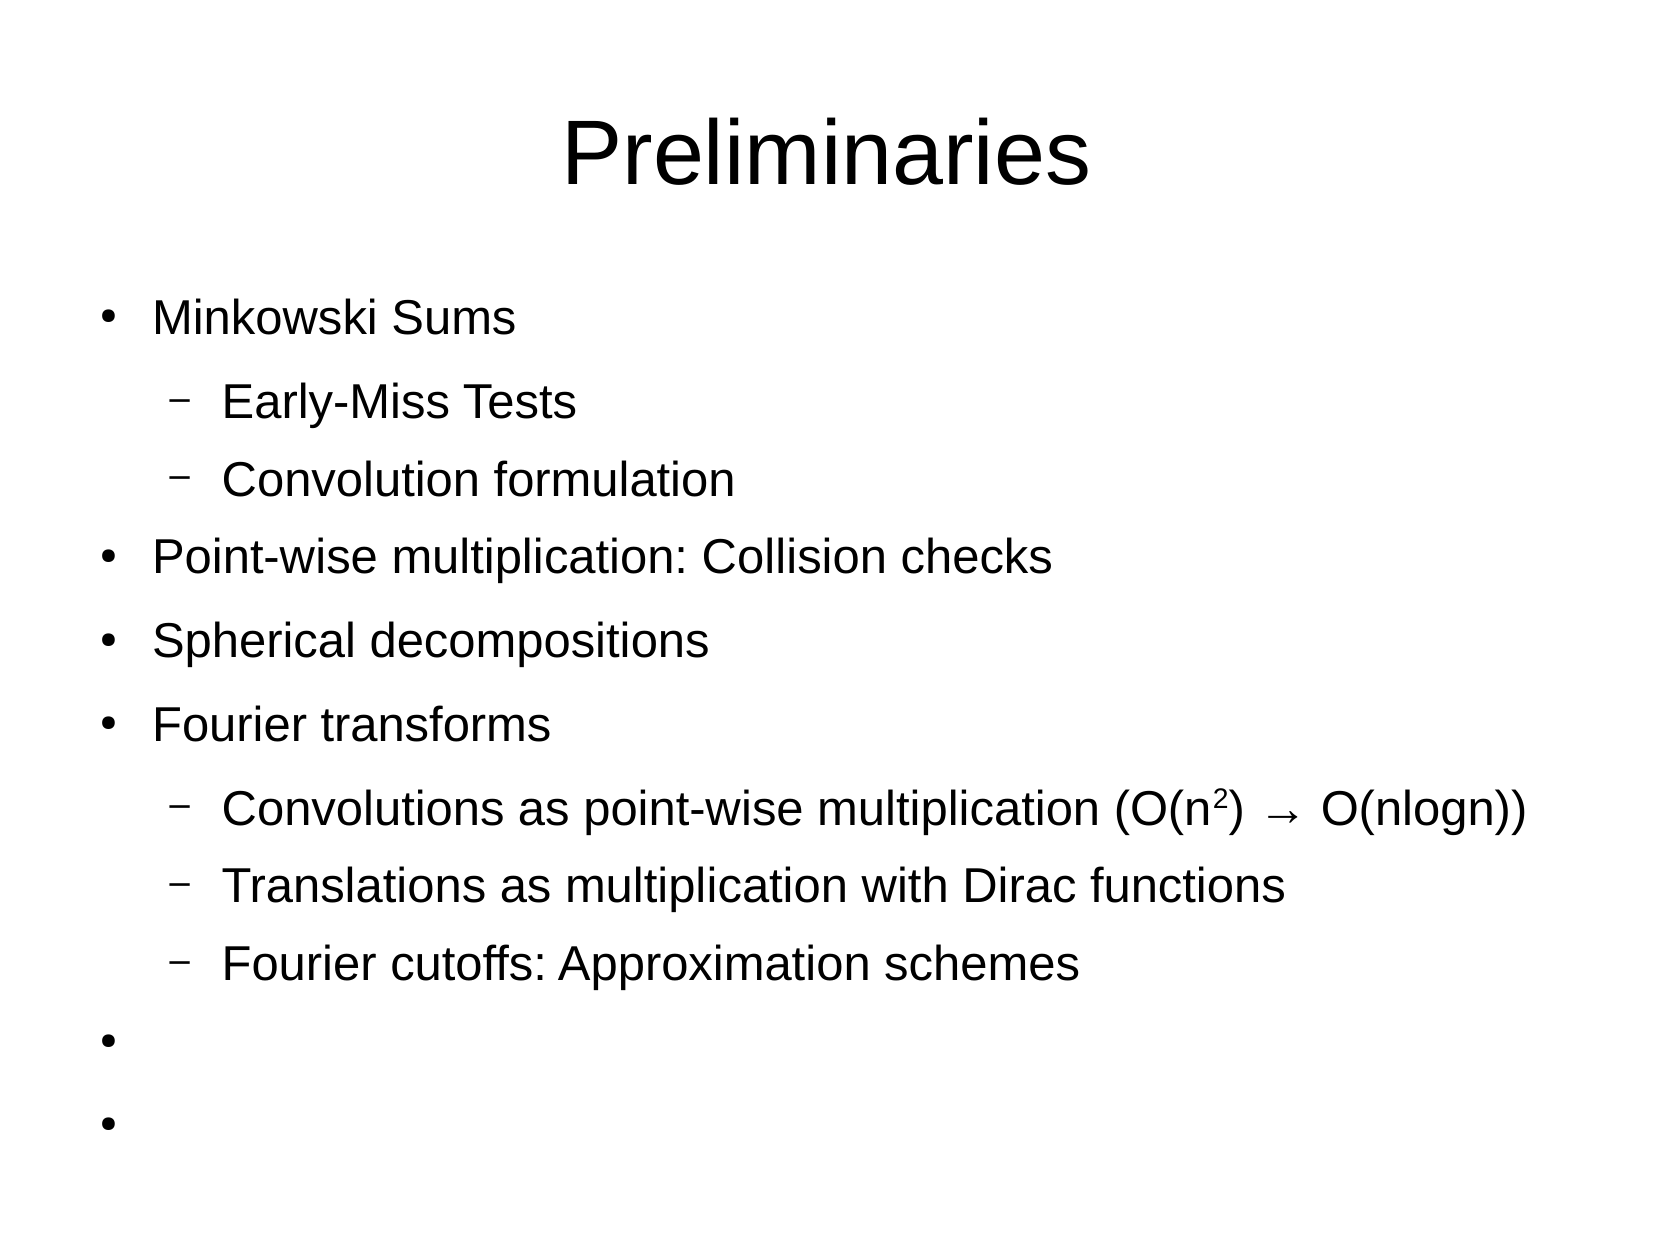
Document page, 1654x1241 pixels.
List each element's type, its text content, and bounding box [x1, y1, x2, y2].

title Preliminaries [82, 49, 1571, 257]
list Minkowski Sums Early-Miss Tests Convolution formulation Point-wise multiplication: Collision checks Spherical decompositions Fourier transforms Convolutions as point-wise multiplication (O(n2) → O(nlogn)) Translations as multiplication with Dirac functions Fourier cutoffs: Approximation schemes [82, 290, 1538, 1010]
